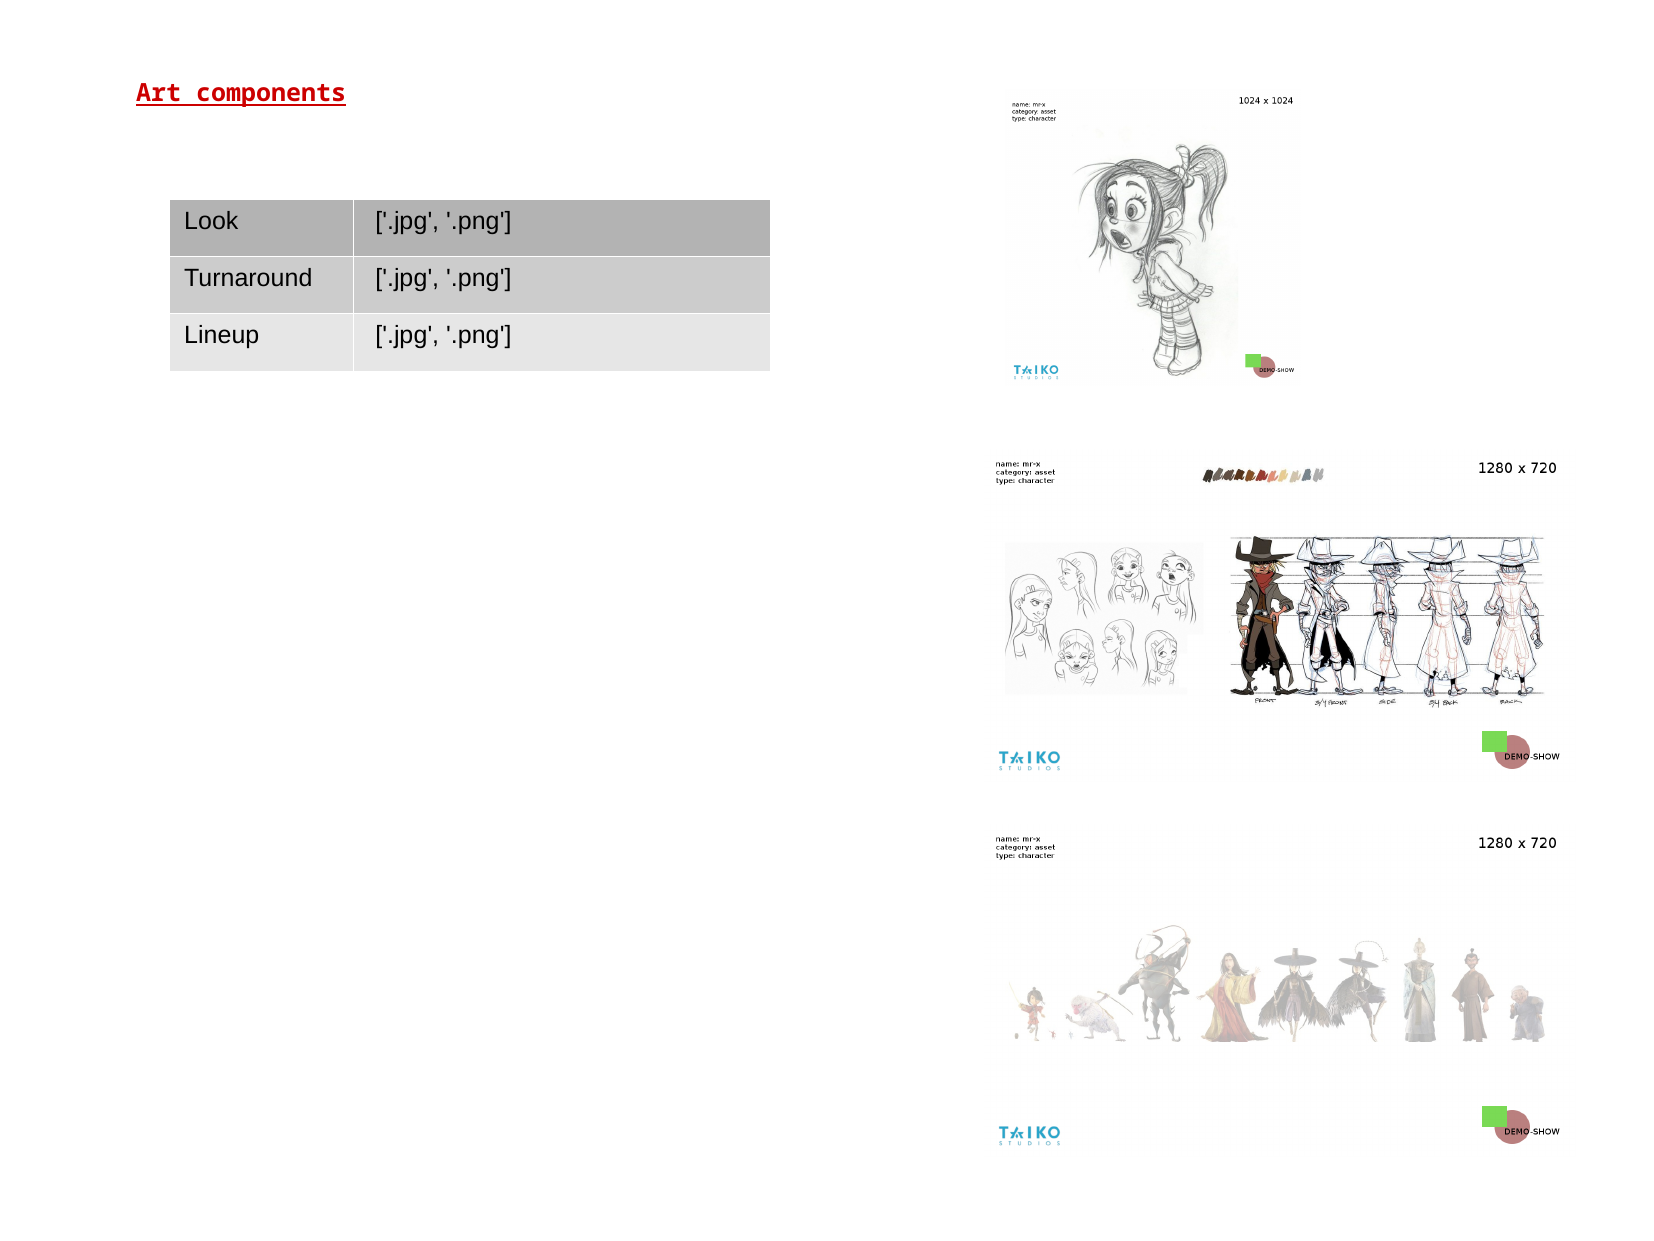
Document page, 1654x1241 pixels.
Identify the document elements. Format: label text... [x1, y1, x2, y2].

table_cell ['.jpg', '.png'] [354, 314, 770, 371]
picture [984, 824, 1576, 1157]
table_cell ['.jpg', '.png'] [354, 257, 770, 313]
table_header ['.jpg', '.png'] [354, 200, 770, 256]
text_box Art components [121, 67, 1622, 116]
picture [984, 449, 1576, 782]
picture [1005, 89, 1301, 386]
table_cell Turnaround [170, 257, 353, 313]
table_cell Lineup [170, 314, 353, 371]
table_header Look [170, 200, 353, 256]
